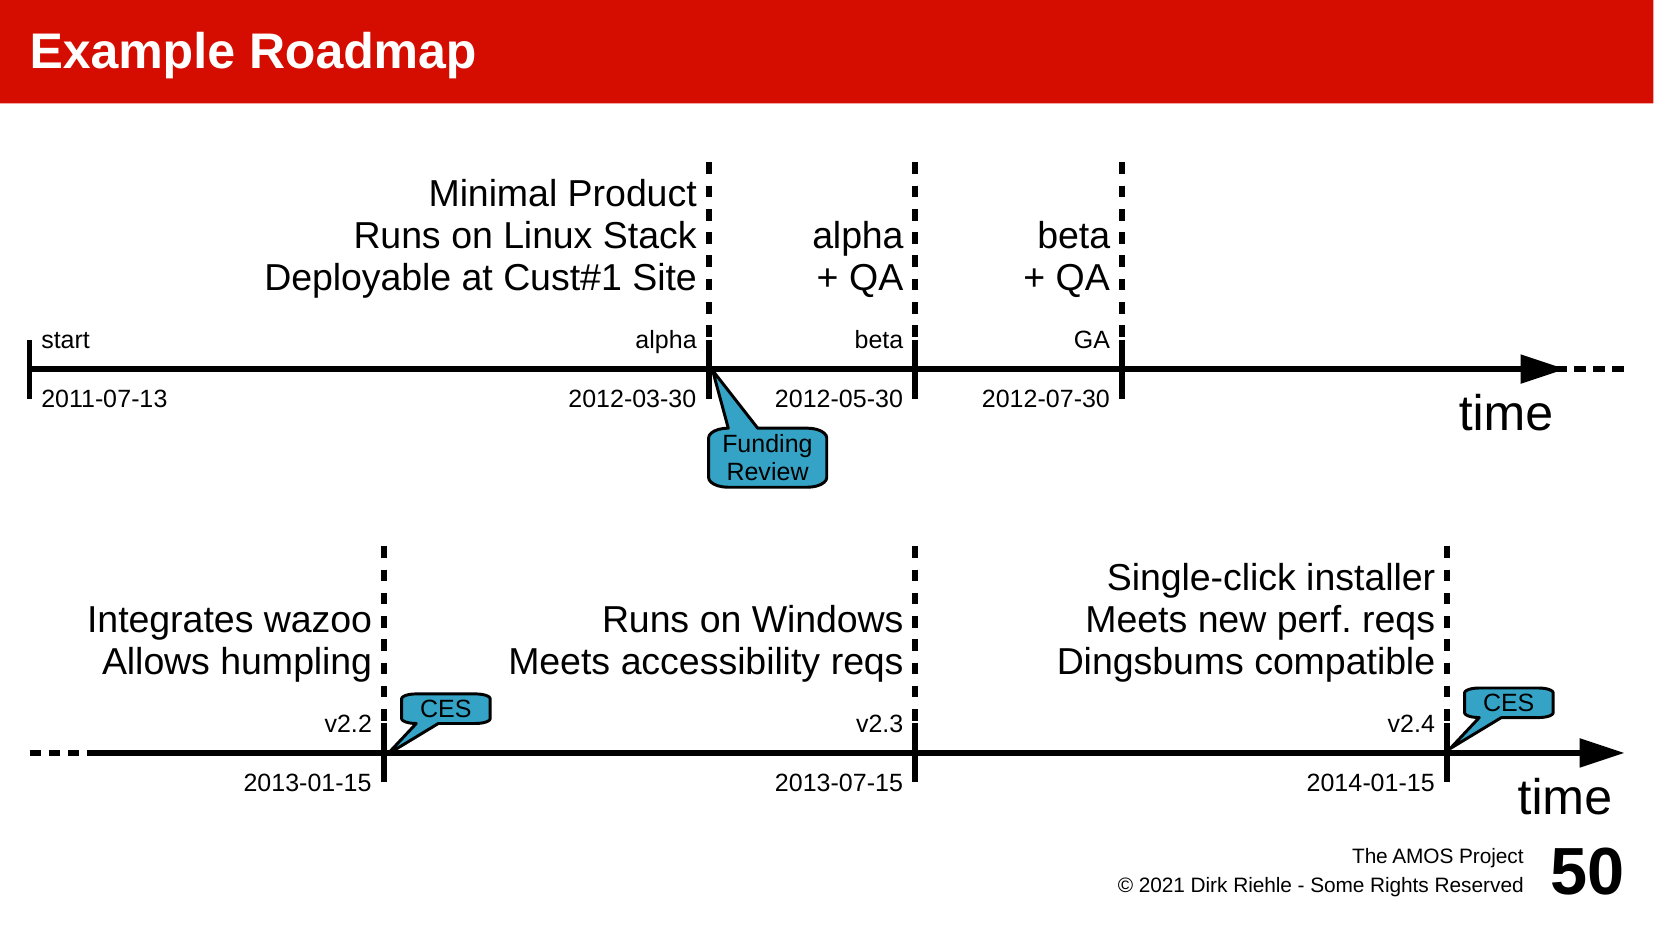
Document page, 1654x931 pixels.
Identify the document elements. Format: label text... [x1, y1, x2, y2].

text_box 2013-07-15 [738, 753, 916, 813]
text_box CES [1450, 687, 1554, 749]
text_box 2013-01-15 [206, 753, 384, 813]
text_box CES [387, 693, 491, 755]
text_box time [1387, 369, 1565, 458]
text_box 2014-01-15 [1269, 753, 1447, 813]
text_box 2012-03-30 [531, 370, 709, 429]
text_box 2012-05-30 [738, 370, 916, 429]
text_box alpha + QA [442, 132, 649, 311]
text_box 2012-07-30 [944, 370, 1123, 429]
text_box Funding Review [708, 370, 827, 488]
text_box GA [944, 311, 1123, 370]
title Example Roadmap [0, 0, 1654, 104]
text_box time [1446, 752, 1625, 842]
text_box v2.2 [206, 694, 384, 753]
text_box beta + QA [649, 132, 1123, 311]
text_box Runs on Windows Meets accessibility reqs [442, 516, 916, 694]
text_box 2011-07-13 [29, 369, 207, 429]
text_box Integrates wazoo Allows humpling [59, 516, 384, 694]
text_box v2.4 [1269, 694, 1447, 753]
text_box Minimal Product Runs on Linux Stack Deployable at Cust#1 Site [236, 132, 442, 311]
text_box beta [738, 311, 916, 370]
text_box Single-click installer Meets new perf. reqs Dingsbums compatible [974, 516, 1447, 694]
text_box start [29, 310, 178, 369]
text_box v2.3 [738, 694, 916, 753]
text_box alpha [531, 311, 709, 370]
